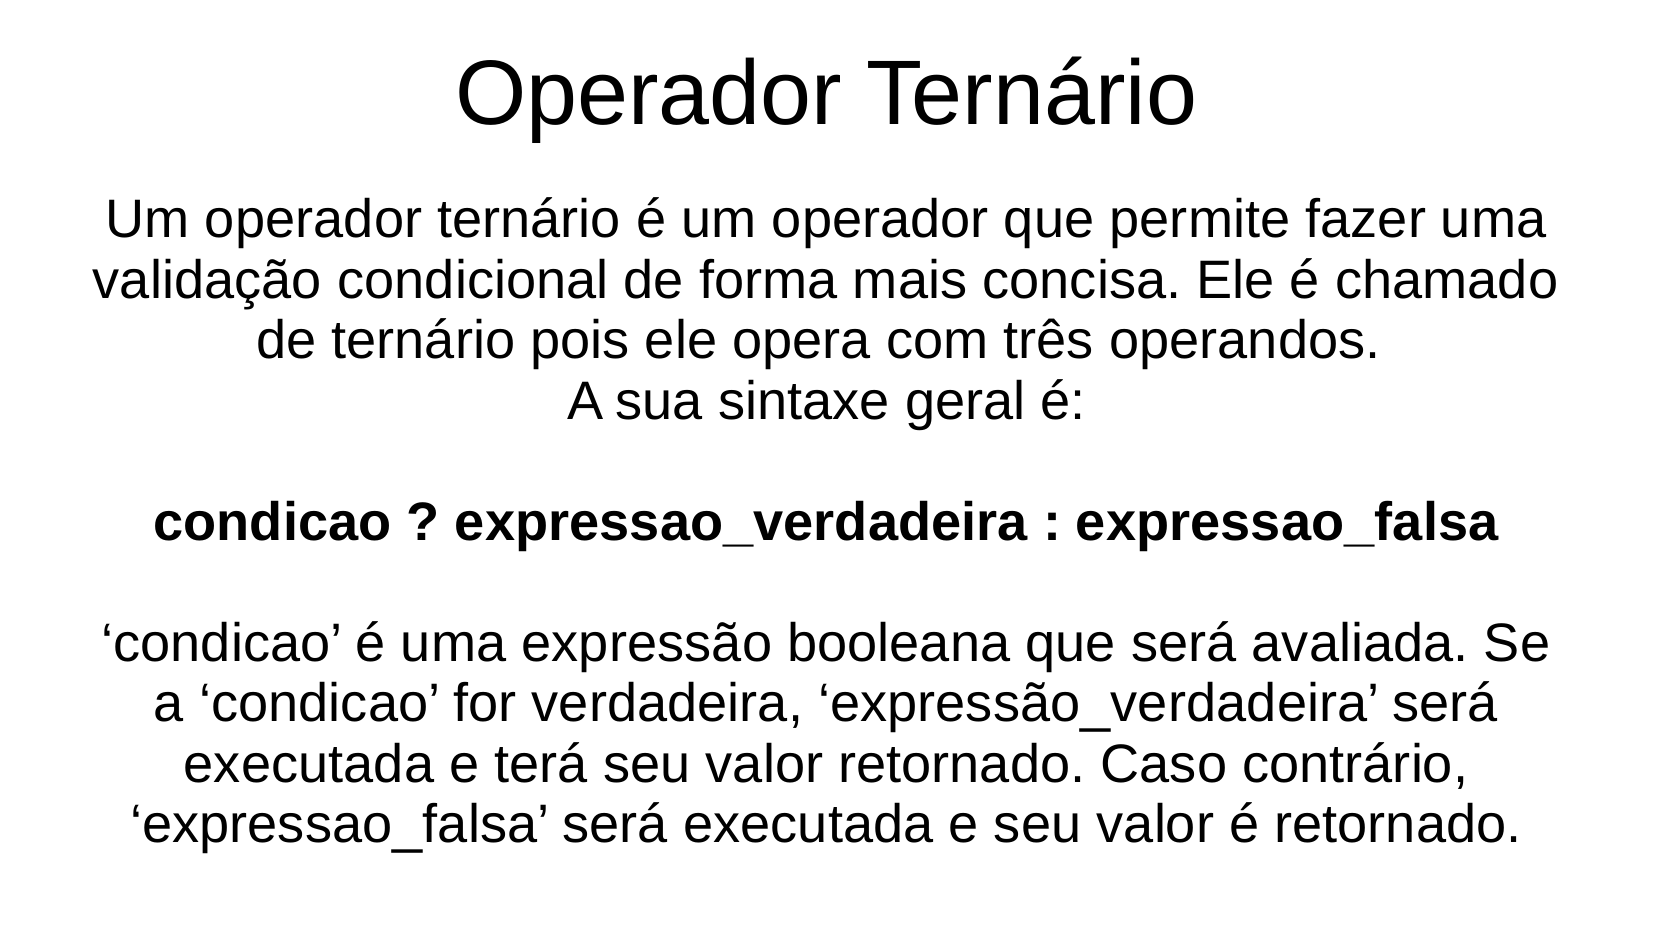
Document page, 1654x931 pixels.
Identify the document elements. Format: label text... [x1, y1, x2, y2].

subtitle Um operador ternário é um operador que permite fazer uma validação condicional de forma mais concisa. Ele é chamado de ternário pois ele opera com três operandos. A sua sintaxe geral é: condicao ? expressao_verdadeira : expressao_falsa ‘condicao’ é uma expressão booleana que será avaliada. Se a ‘condicao’ for verdadeira, ‘expressão_verdadeira’ será executada e terá seu valor retornado. Caso contrário, ‘expressao_falsa’ será executada e seu valor é retornado. [82, 188, 1571, 915]
title Operador Ternário [82, 37, 1571, 148]
